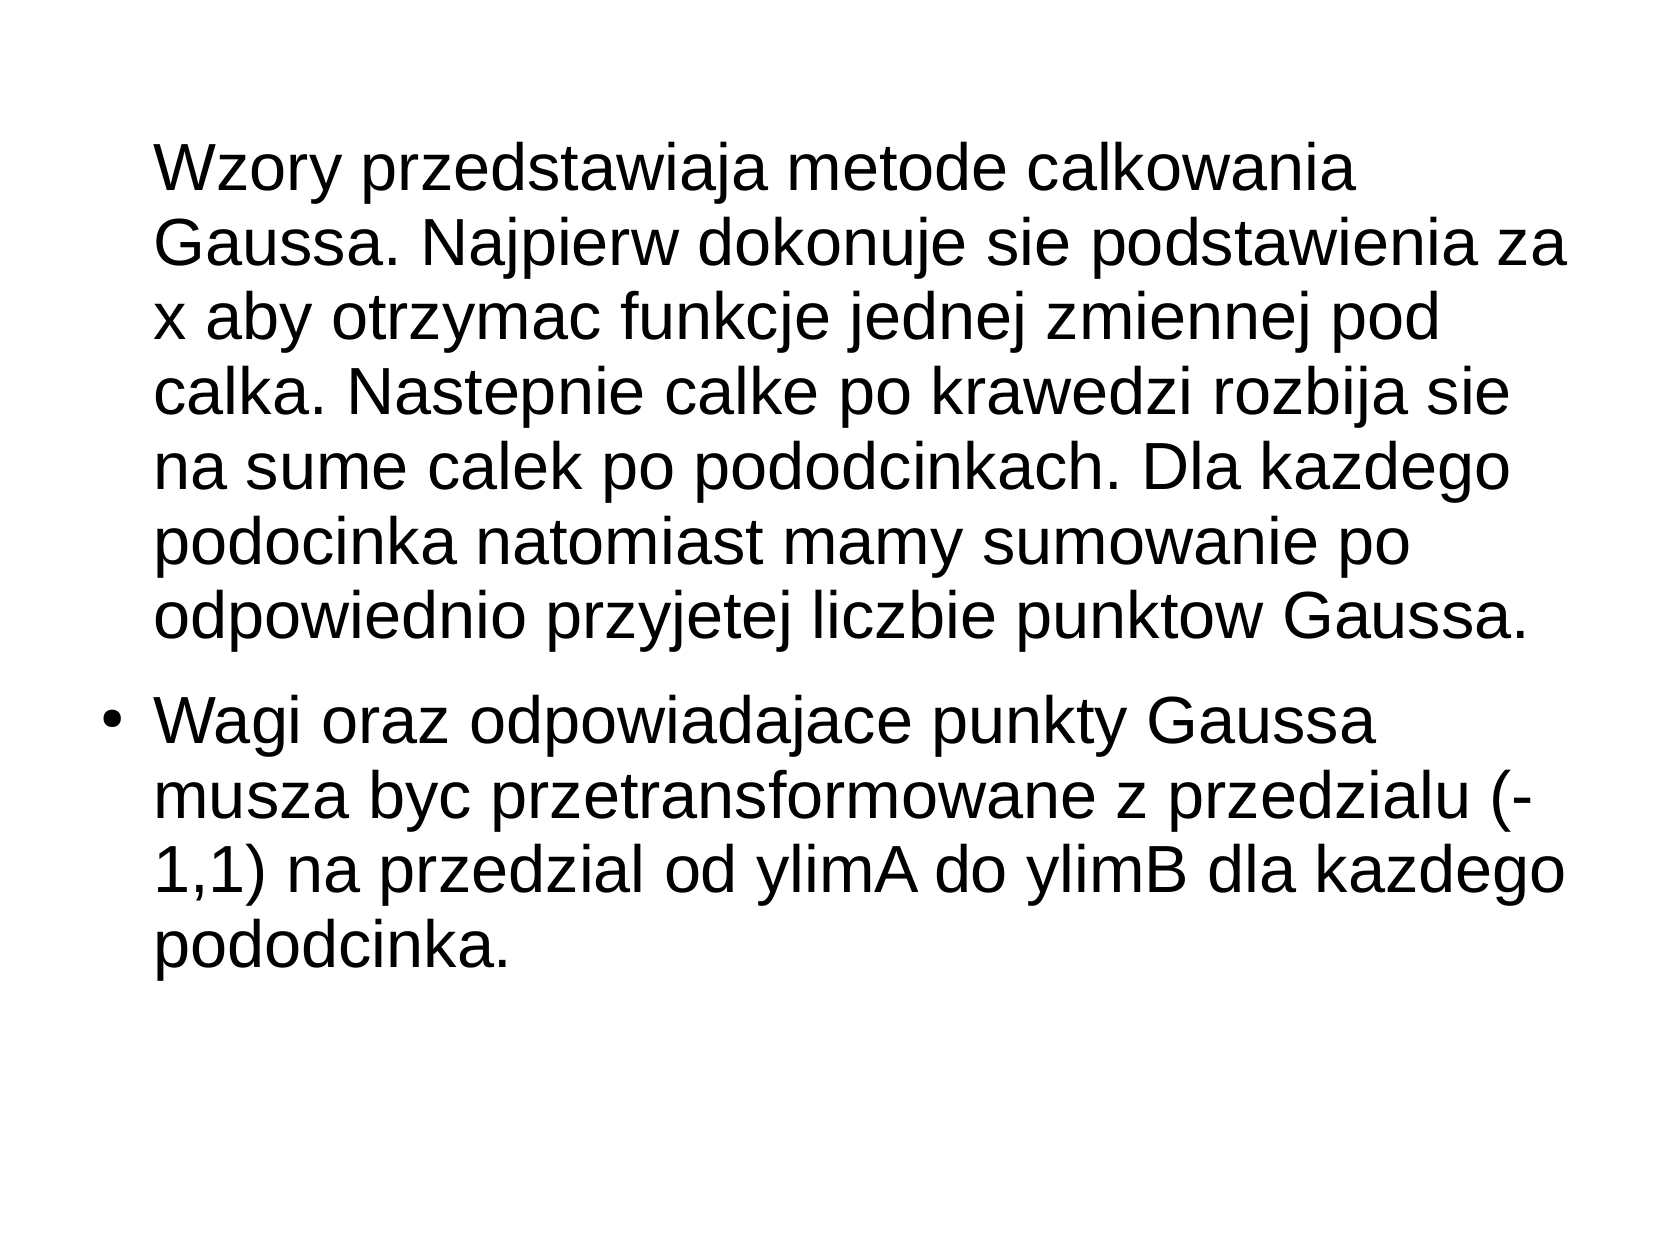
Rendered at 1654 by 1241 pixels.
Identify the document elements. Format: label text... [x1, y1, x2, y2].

list Wzory przedstawiaja metode calkowania Gaussa. Najpierw dokonuje sie podstawienia za x aby otrzymac funkcje jednej zmiennej pod calka. Nastepnie calke po krawedzi rozbija sie na sume calek po pododcinkach. Dla kazdego podocinka natomiast mamy sumowanie po odpowiednio przyjetej liczbie punktow Gaussa. Wagi oraz odpowiadajace punkty Gaussa musza byc przetransformowane z przedzialu (-1,1) na przedzial od ylimA do ylimB dla kazdego pododcinka. [82, 129, 1571, 977]
